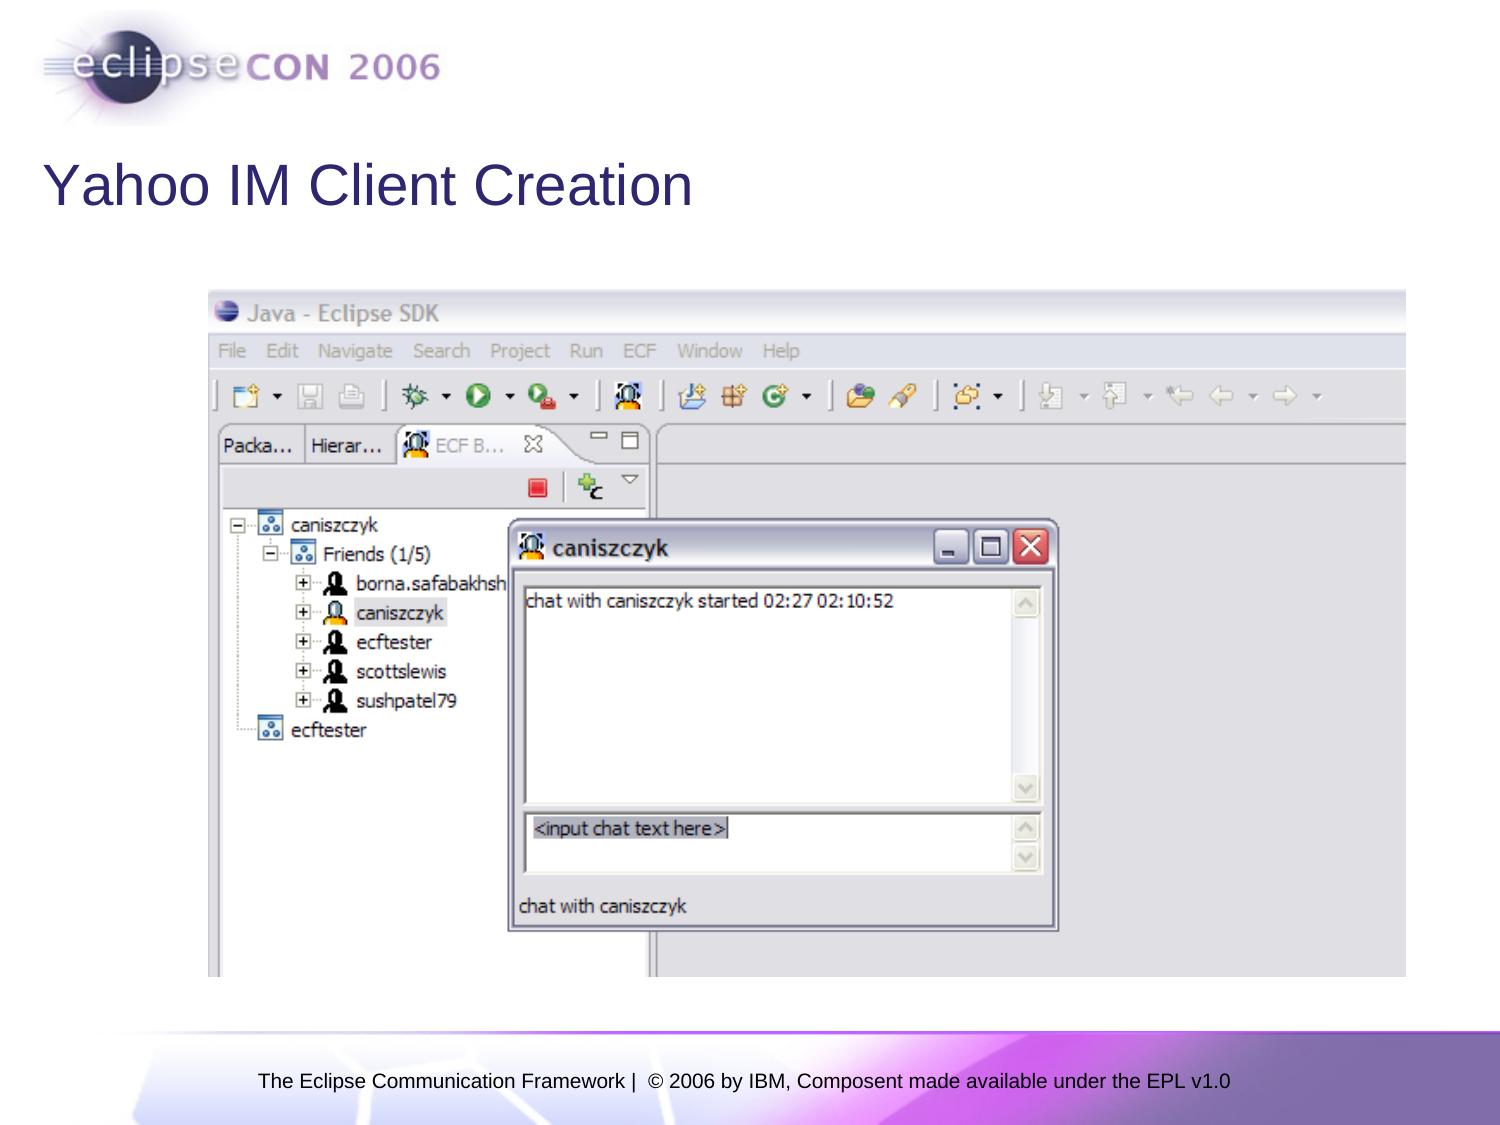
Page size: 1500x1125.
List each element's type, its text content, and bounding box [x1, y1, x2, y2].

picture [208, 289, 1406, 977]
title Yahoo IM Client Creation [27, 157, 1500, 248]
picture [0, 1031, 1500, 1125]
picture [31, 10, 1040, 126]
